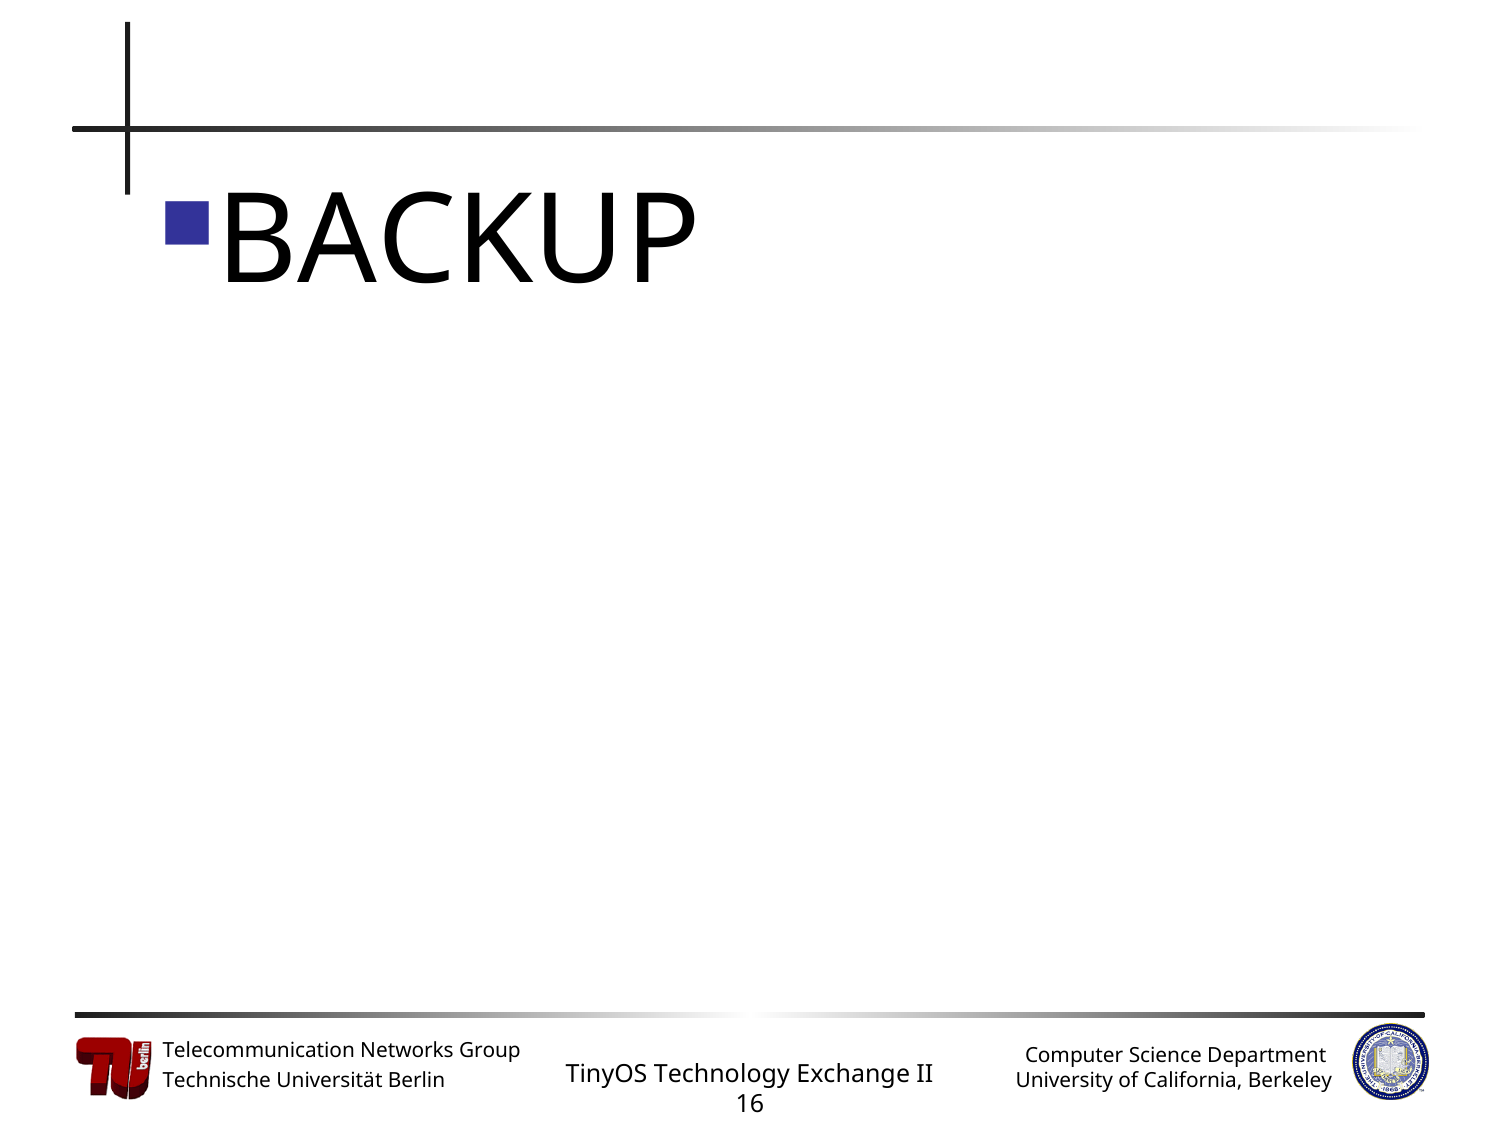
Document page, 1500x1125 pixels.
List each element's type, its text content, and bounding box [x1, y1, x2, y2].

picture [75, 1036, 152, 1100]
list BACKUP [144, 149, 1428, 1002]
picture [1352, 1023, 1429, 1100]
